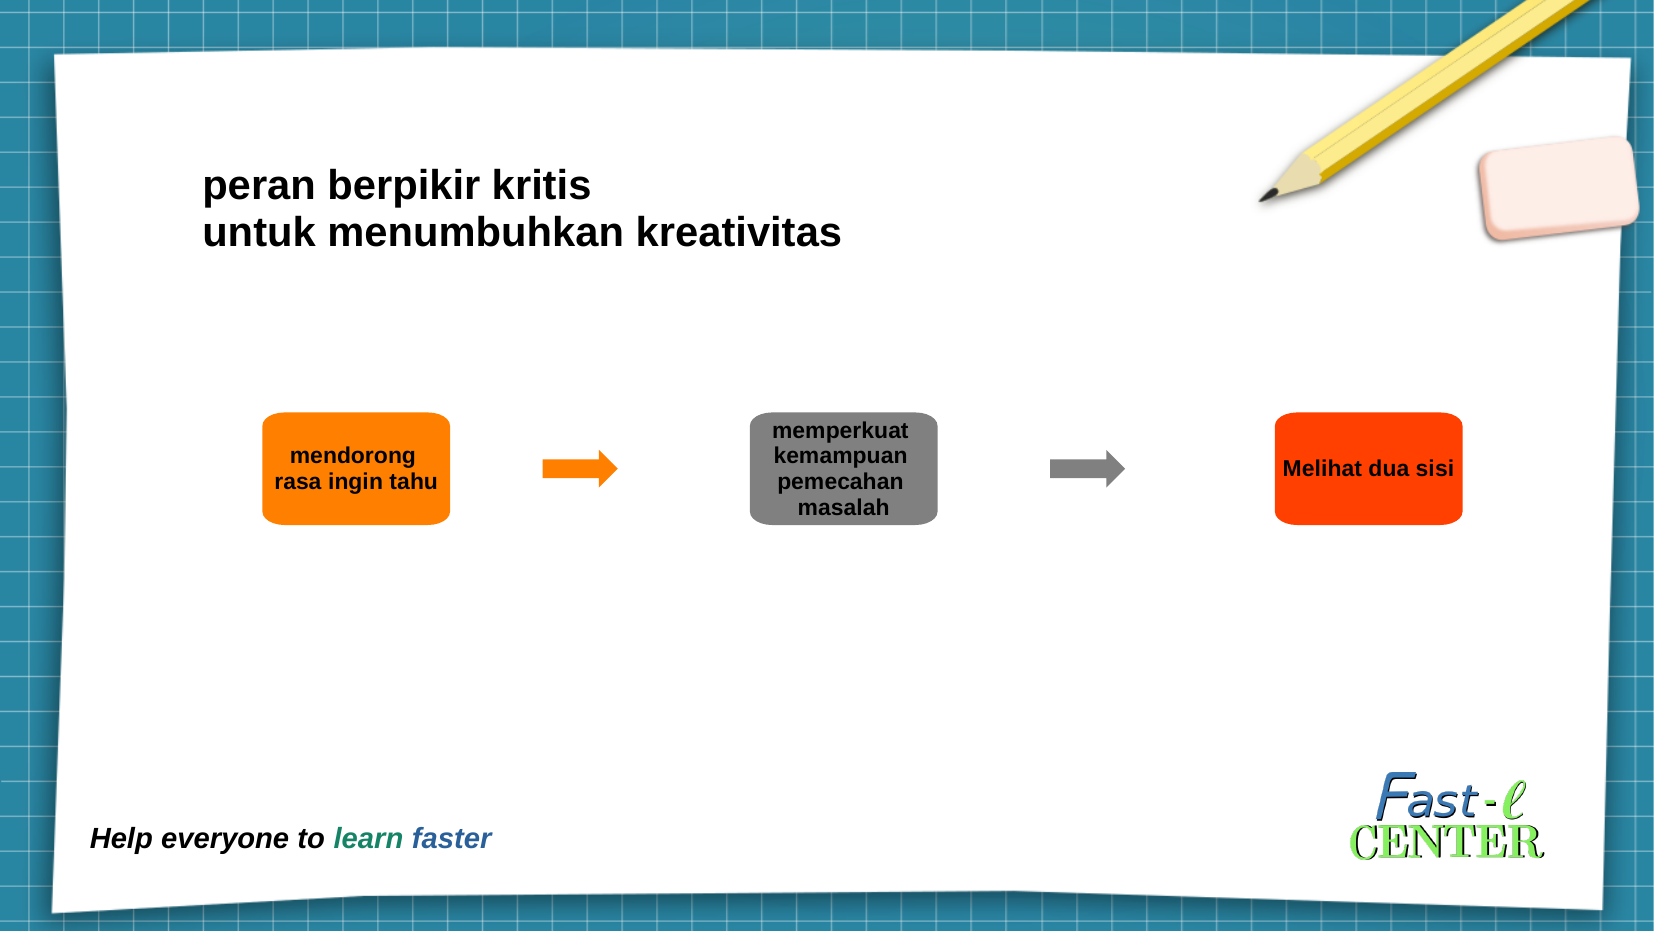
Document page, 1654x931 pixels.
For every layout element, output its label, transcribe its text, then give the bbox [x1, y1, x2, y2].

text_box peran berpikir kritis untuk menumbuhkan kreativitas [187, 154, 863, 263]
picture [0, 0, 1654, 931]
text_box Melihat dua sisi [1274, 412, 1463, 526]
text_box mendorong rasa ingin tahu [262, 412, 451, 526]
text_box [1050, 449, 1126, 488]
text_box memperkuat kemampuan pemecahan masalah [749, 412, 938, 526]
text_box [542, 449, 618, 488]
text_box Help everyone to learn faster [75, 814, 507, 863]
